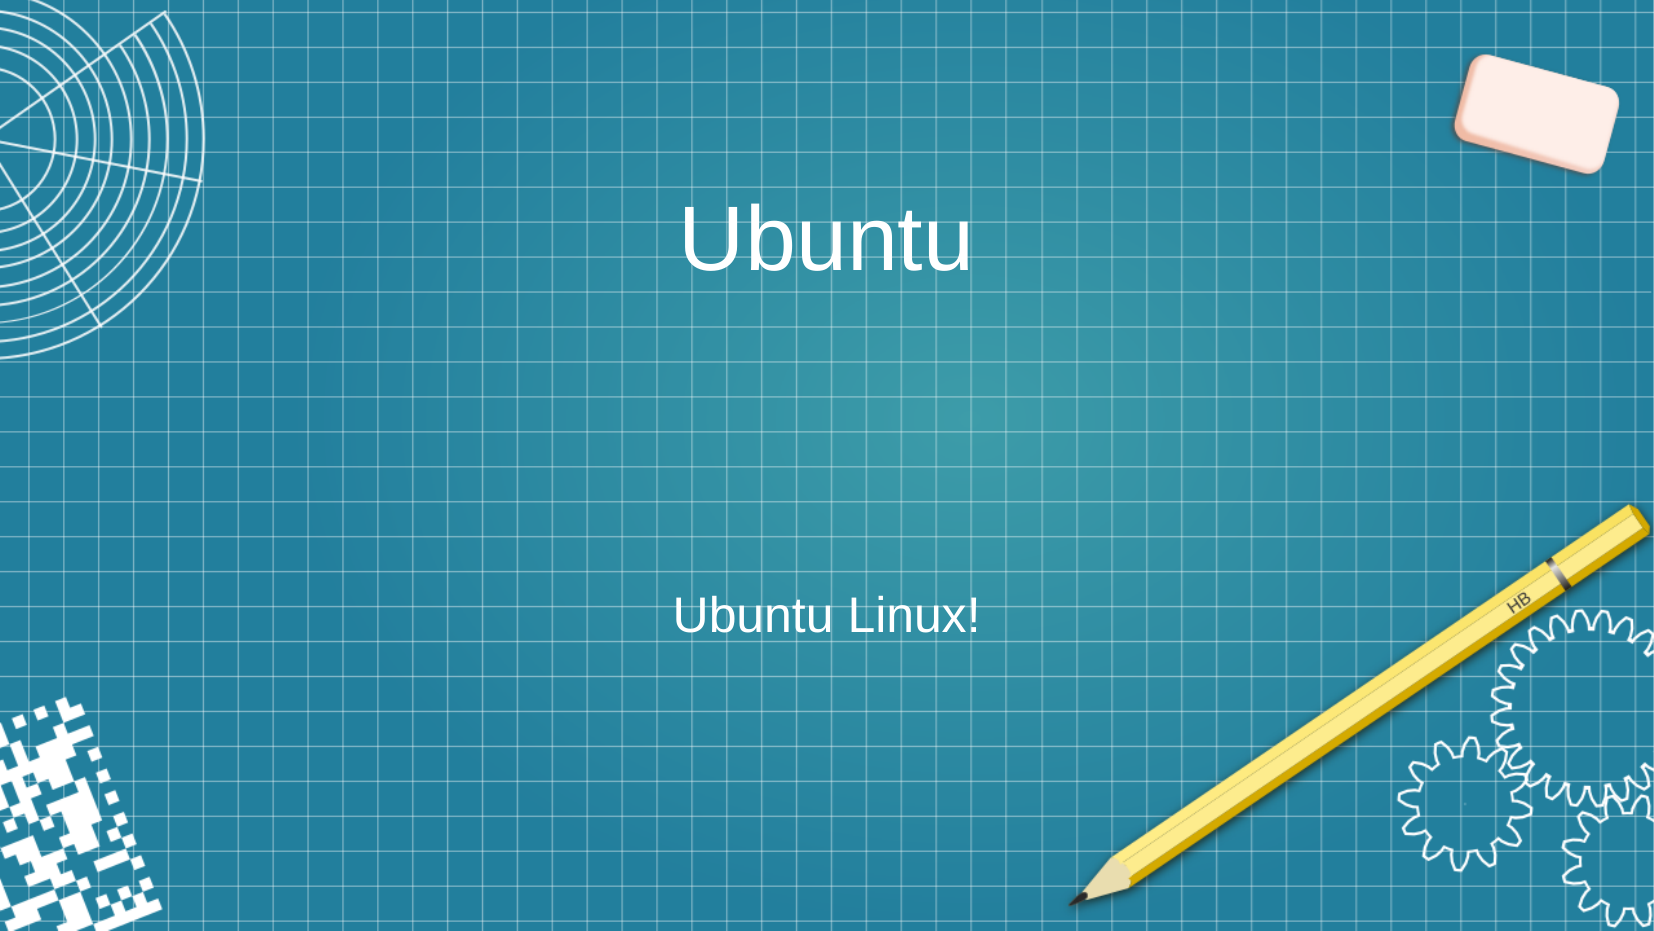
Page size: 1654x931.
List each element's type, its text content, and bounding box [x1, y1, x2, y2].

picture [0, 0, 1654, 931]
subtitle Ubuntu Linux! [82, 389, 1571, 842]
title Ubuntu [82, 132, 1571, 346]
